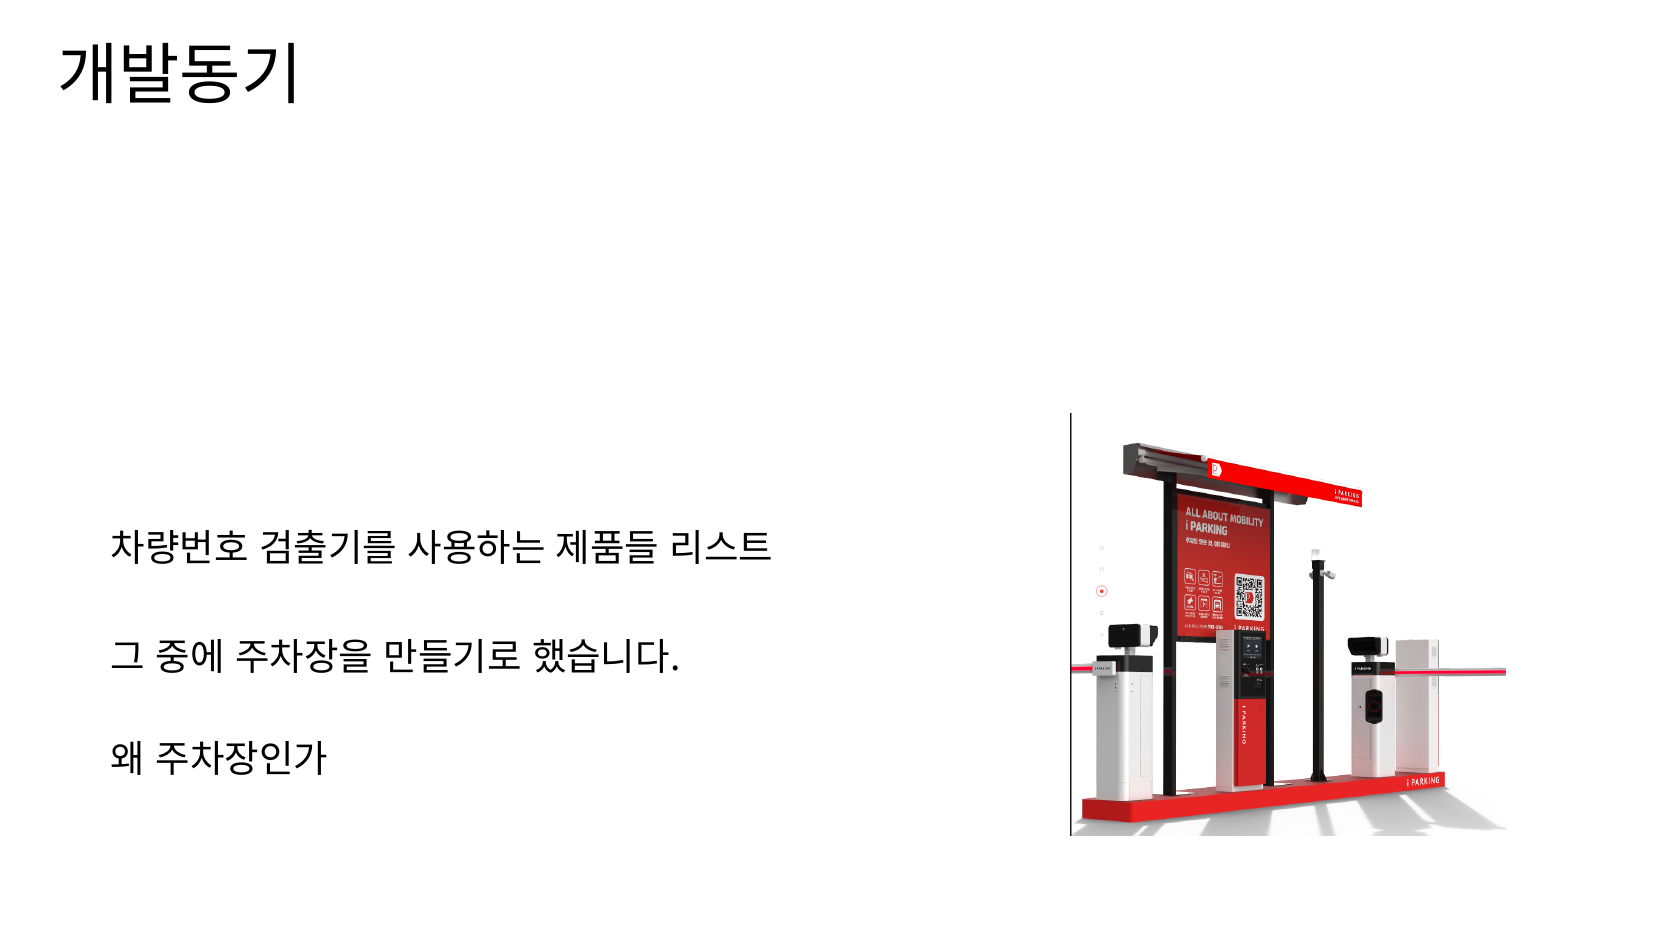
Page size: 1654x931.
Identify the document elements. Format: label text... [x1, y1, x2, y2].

text_box 왜 주차장인가 [96, 721, 344, 791]
text_box 차량번호 검출기를 사용하는 제품들 리스트 그 중에 주차장을 만들기로 했습니다. [96, 510, 789, 689]
picture [1070, 413, 1506, 836]
title 개발동기 [29, 21, 331, 119]
